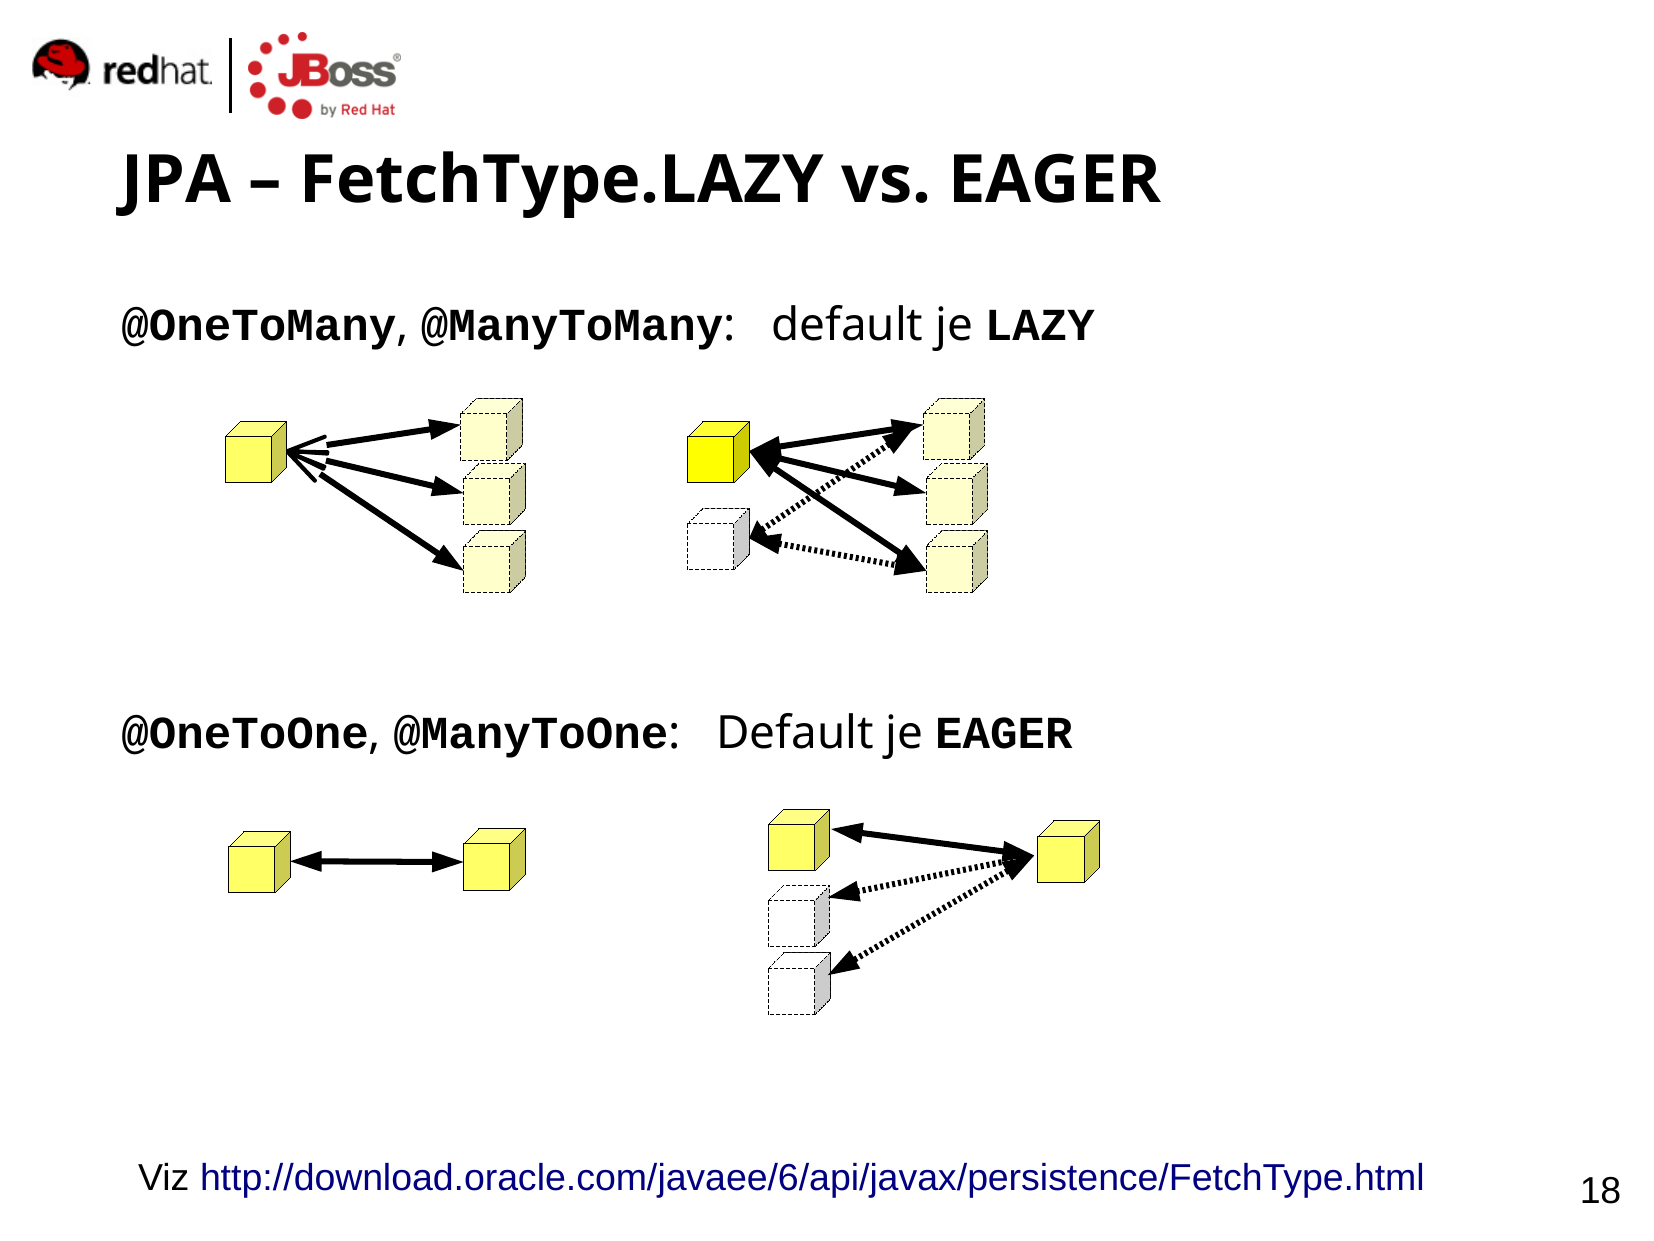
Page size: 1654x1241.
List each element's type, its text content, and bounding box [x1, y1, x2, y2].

text_box [463, 463, 526, 525]
text_box [1037, 820, 1100, 883]
picture [31, 37, 212, 98]
title JPA – FetchType.LAZY vs. EAGER [121, 80, 1534, 274]
list @OneToMany, @ManyToMany: default je LAZY [121, 291, 1534, 360]
text_box [228, 831, 291, 893]
text_box [460, 398, 523, 461]
text_box [768, 952, 831, 1015]
text_box [768, 885, 830, 947]
text_box [687, 421, 750, 483]
text_box [225, 421, 287, 483]
text_box [463, 530, 526, 593]
text_box [926, 530, 988, 593]
text_box [687, 508, 750, 570]
text_box [926, 463, 988, 525]
text_box Viz http://download.oracle.com/javaee/6/api/javax/persistence/FetchType.html [123, 1149, 1450, 1206]
text_box [768, 809, 830, 871]
list @OneToOne, @ManyToOne: Default je EAGER [121, 699, 1534, 767]
picture [248, 32, 401, 80]
text_box [463, 828, 526, 891]
text_box [923, 398, 985, 460]
